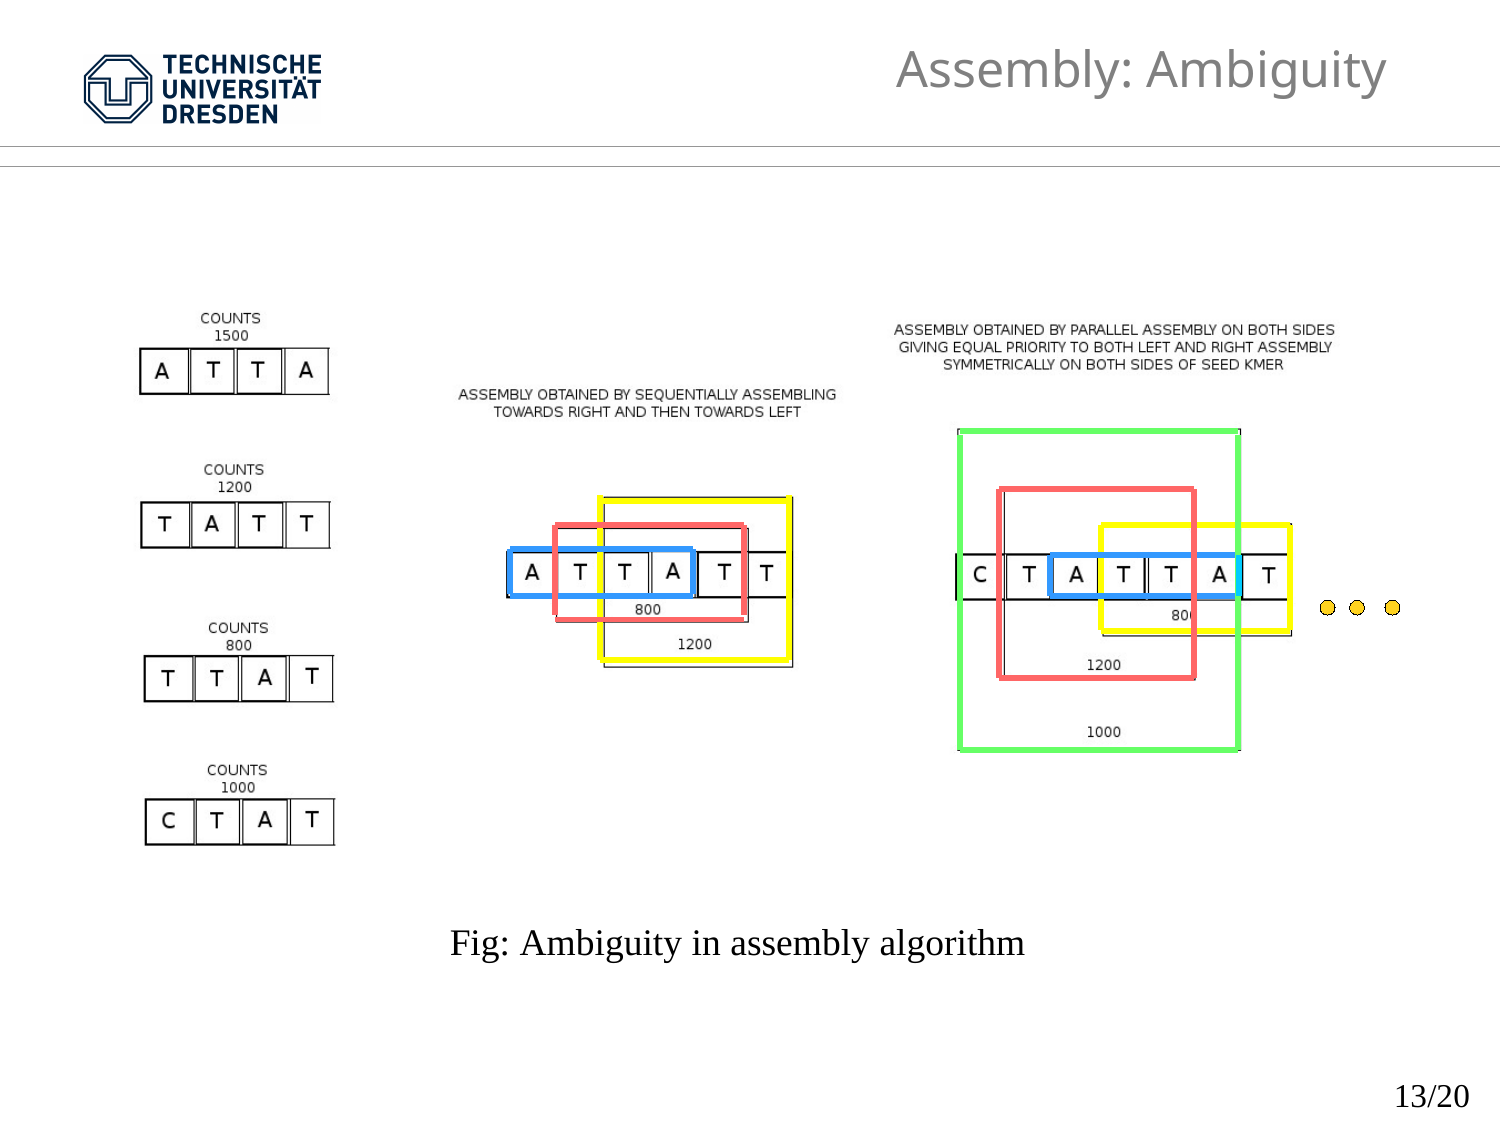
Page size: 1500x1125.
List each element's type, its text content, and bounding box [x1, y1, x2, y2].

picture [83, 54, 321, 124]
text_box [1320, 600, 1336, 616]
text_box Fig: Ambiguity in assembly algorithm [435, 915, 1351, 991]
text_box [1384, 600, 1400, 616]
text_box [1349, 600, 1365, 616]
title Assembly: Ambiguity [498, 0, 1388, 136]
picture [45, 246, 1485, 871]
